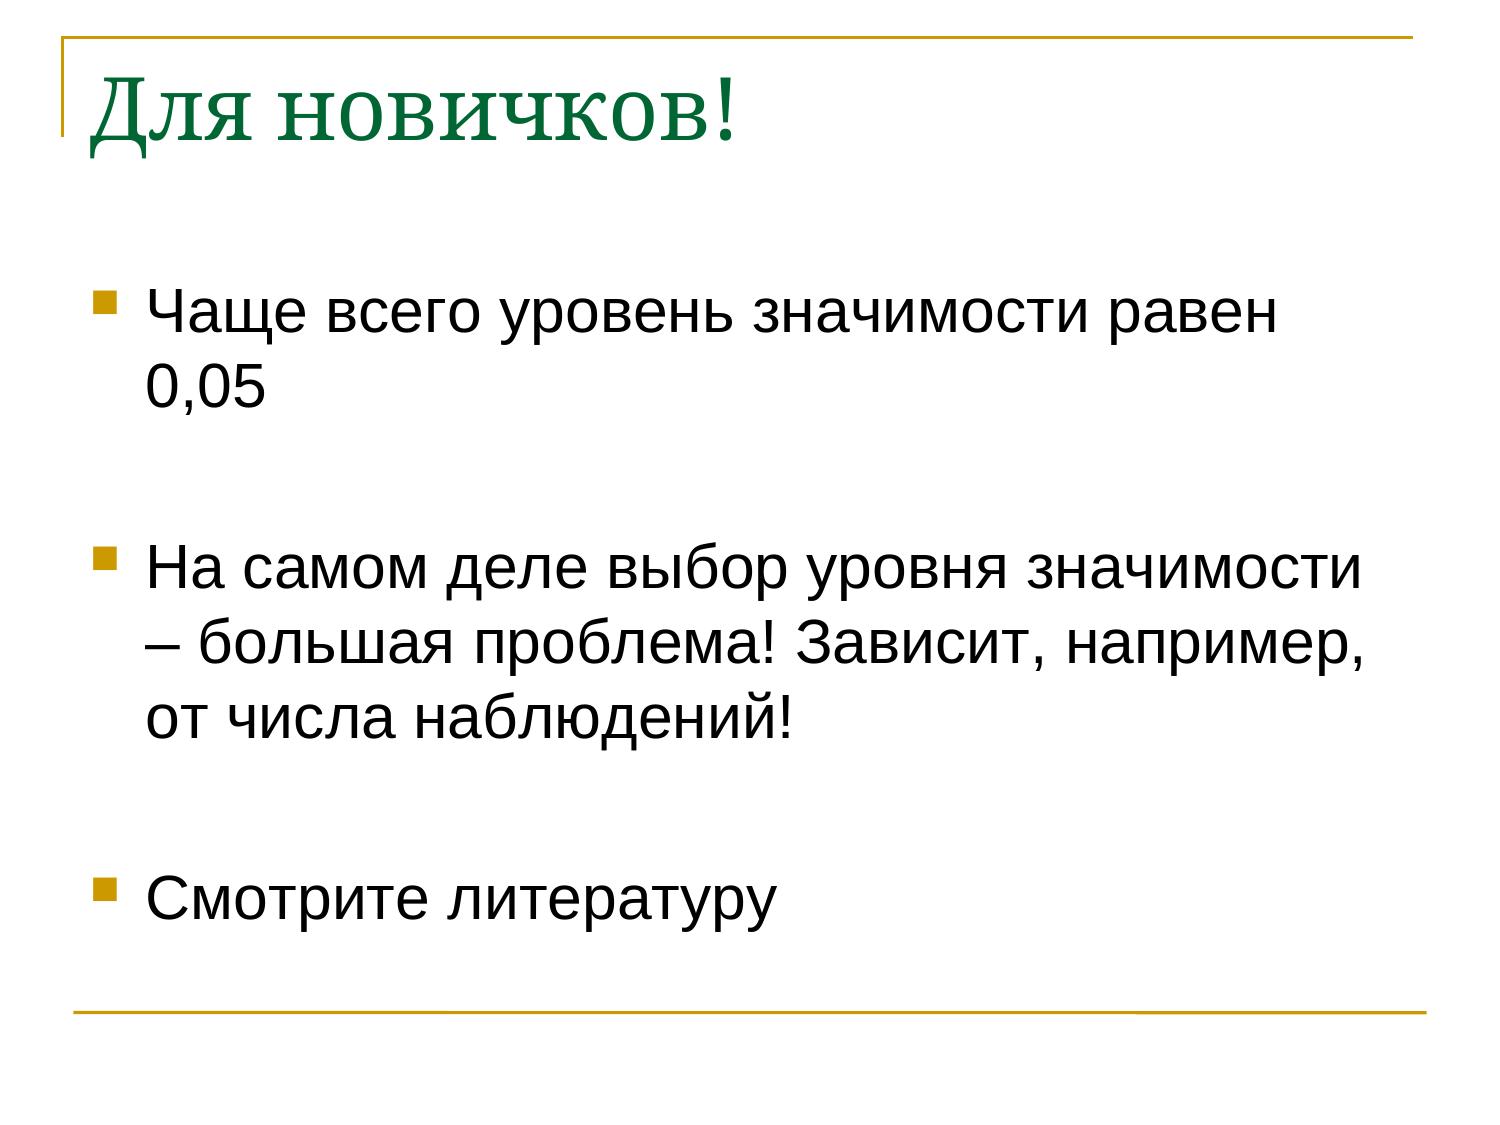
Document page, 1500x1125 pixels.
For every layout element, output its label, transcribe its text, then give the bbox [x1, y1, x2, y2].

list Чаще всего уровень значимости равен 0,05 На самом деле выбор уровня значимости – большая проблема! Зависит, например, от числа наблюдений! Смотрите литературу [75, 262, 1426, 1006]
title Для новичков! [75, 45, 1426, 233]
